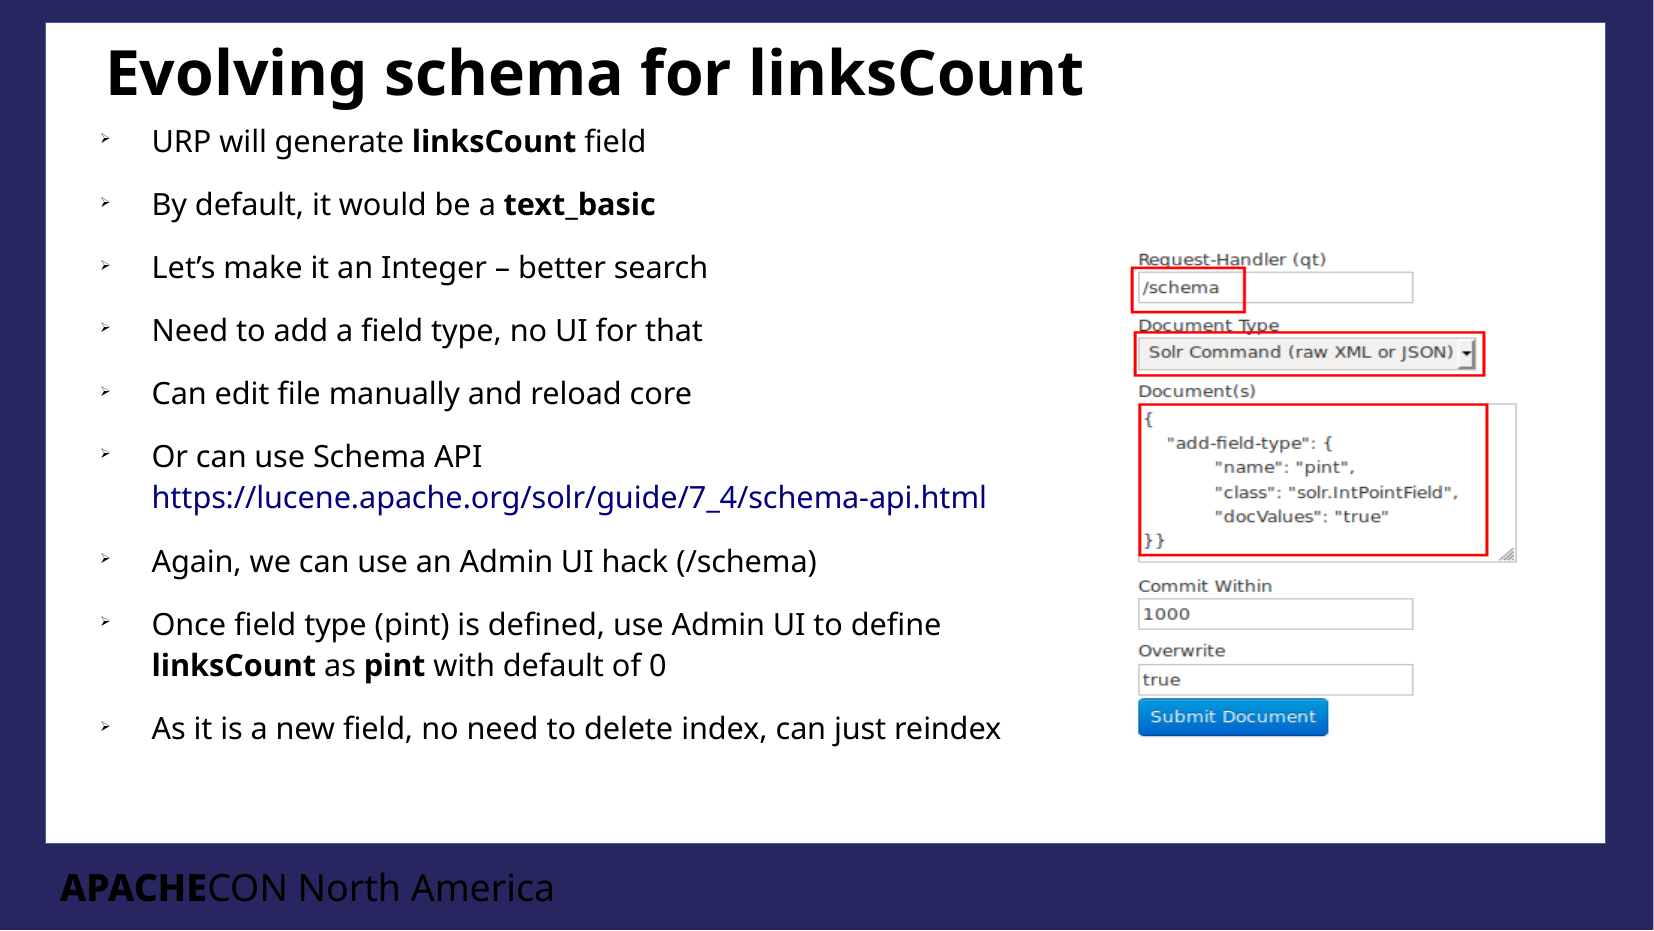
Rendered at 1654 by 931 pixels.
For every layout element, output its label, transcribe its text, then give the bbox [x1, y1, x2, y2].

picture [1125, 230, 1562, 754]
list URP will generate linksCount field By default, it would be a text_basic Let’s make it an Integer – better search Need to add a field type, no UI for that Can edit file manually and reload core Or can use Schema API https://lucene.apache.org/solr/guide/7_4/schema-api.html Again, we can use an Admin UI hack (/schema) Once field type (pint) is defined, use Admin UI to define linksCount as pint with default of 0 As it is a new field, no need to delete index, can just reindex [82, 120, 1111, 757]
title Evolving schema for linksCount [105, 32, 1546, 110]
